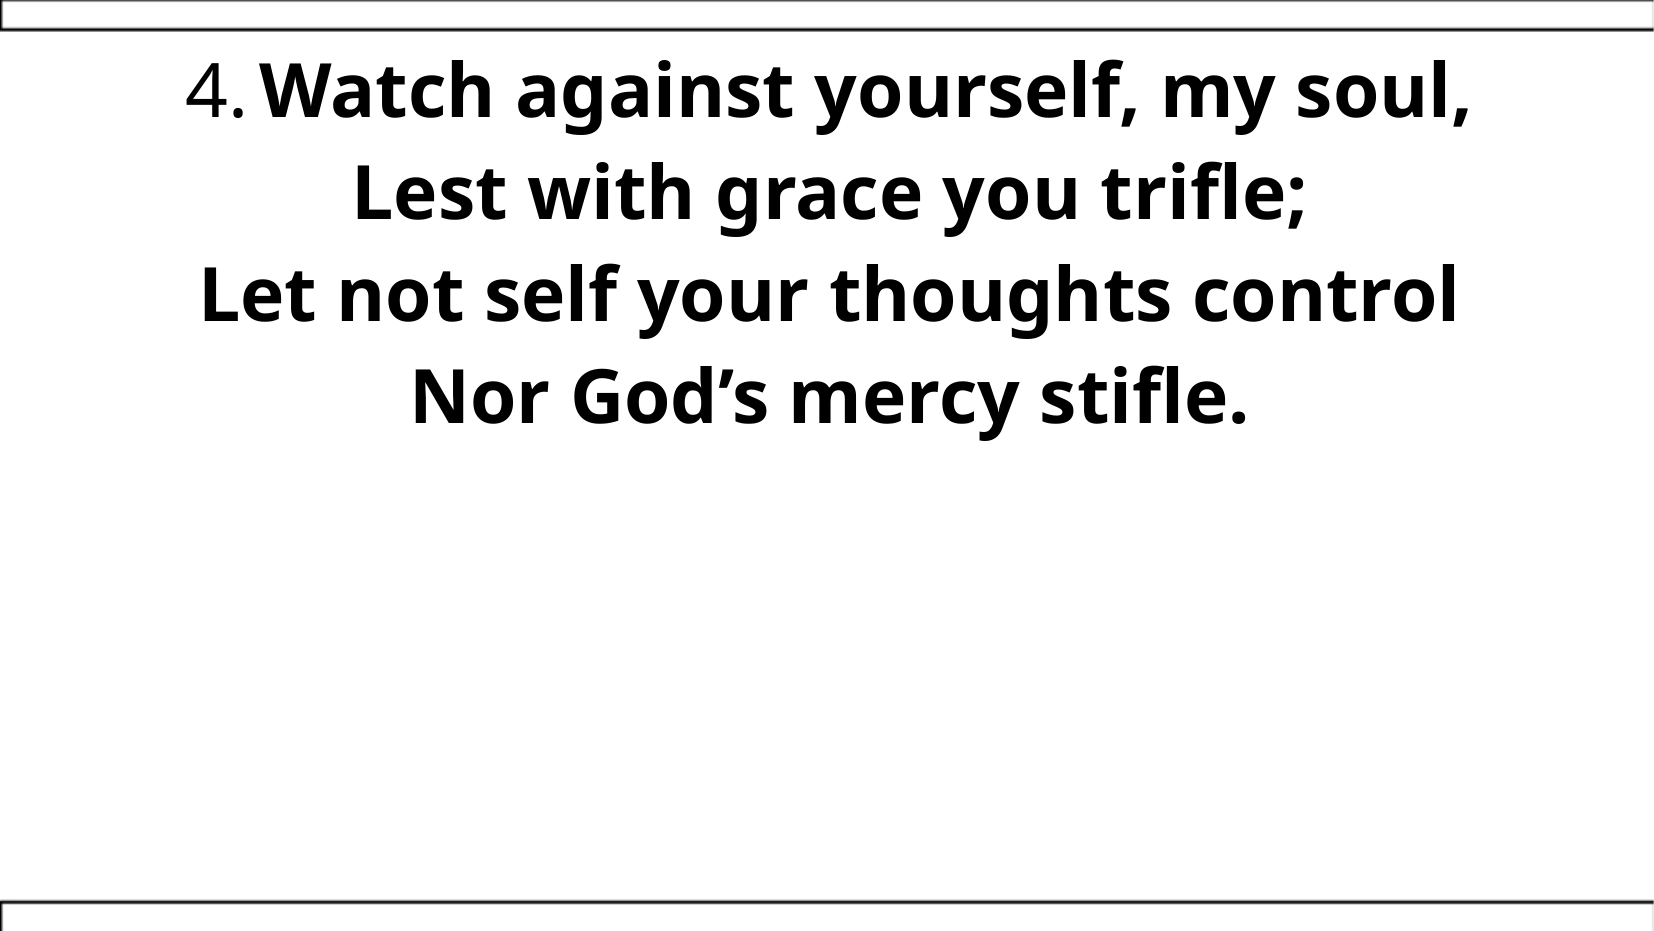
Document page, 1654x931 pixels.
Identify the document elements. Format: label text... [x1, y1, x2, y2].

text_box 4. Watch against yourself, my soul, Lest with grace you trifle; Let not self your thoughts control Nor God’s mercy stifle. [87, 29, 1573, 444]
picture [0, 0, 1654, 931]
